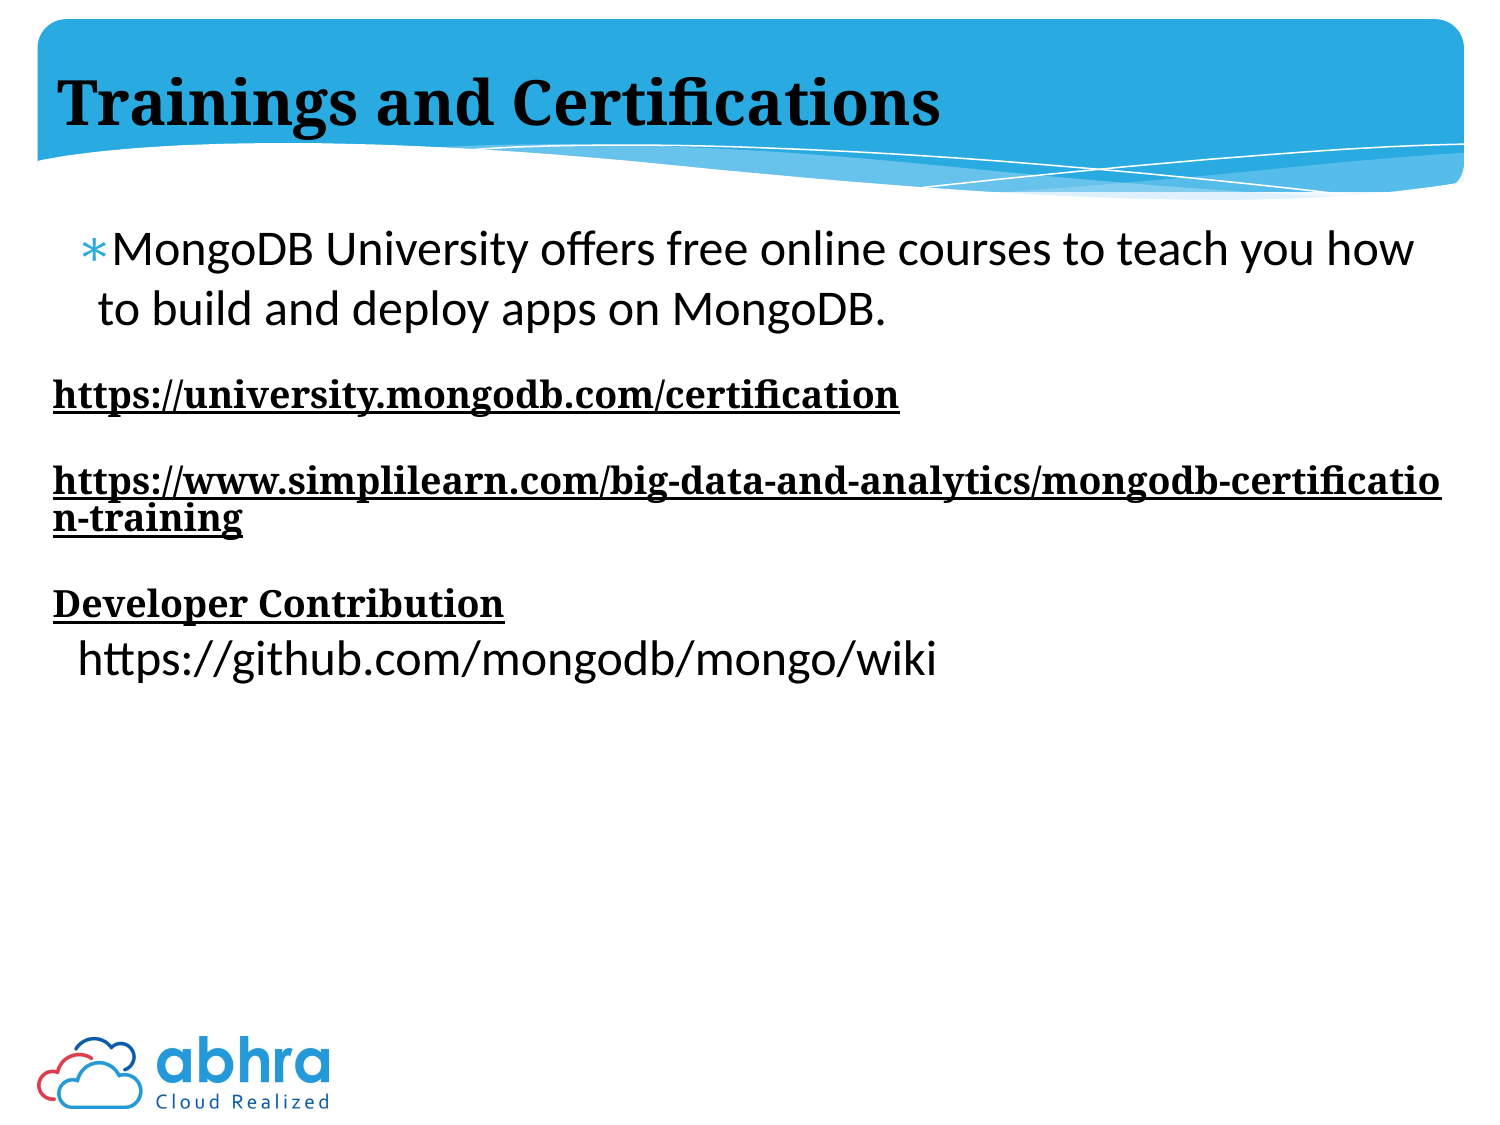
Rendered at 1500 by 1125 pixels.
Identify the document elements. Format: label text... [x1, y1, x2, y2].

picture [37, 1036, 329, 1109]
list MongoDB University offers free online courses to teach you how to build and deploy apps on MongoDB. https://university.mongodb.com/certification https://www.simplilearn.com/big-data-and-analytics/mongodb-certification-training Developer Contribution https://github.com/mongodb/mongo/wiki [37, 200, 1464, 1005]
title Trainings and Certifications [42, 19, 1459, 145]
